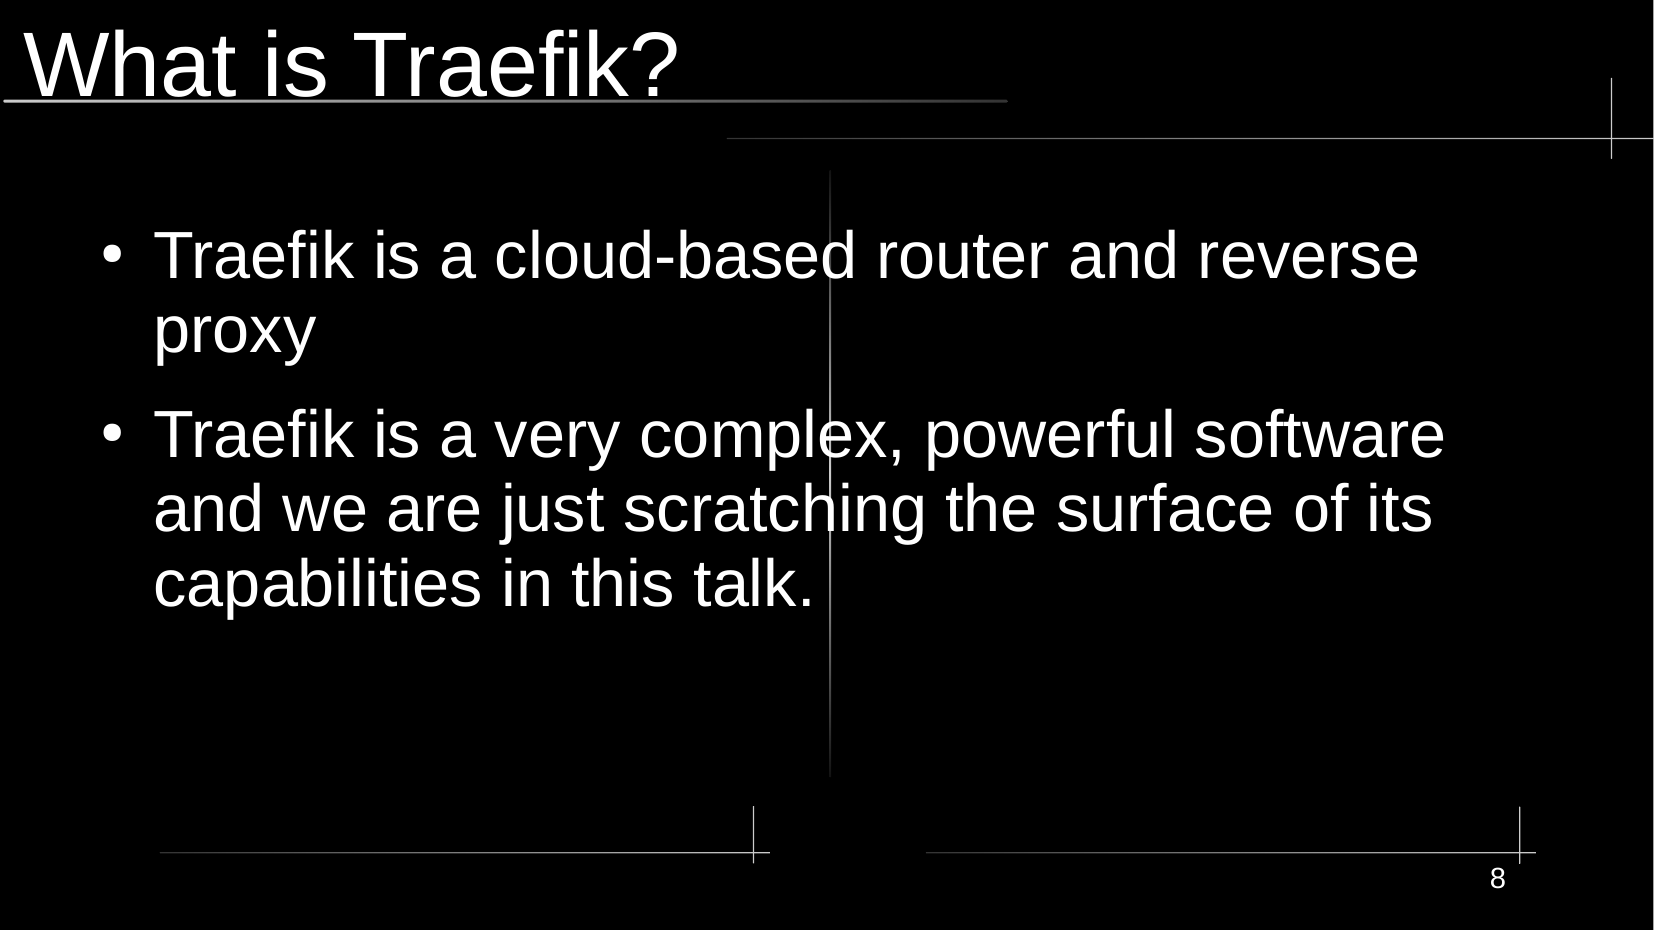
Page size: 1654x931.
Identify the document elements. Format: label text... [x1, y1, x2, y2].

title What is Traefik? [23, 11, 1589, 119]
list Traefik is a cloud-based router and reverse proxy Traefik is a very complex, powerful software and we are just scratching the surface of its capabilities in this talk. [82, 217, 1571, 758]
